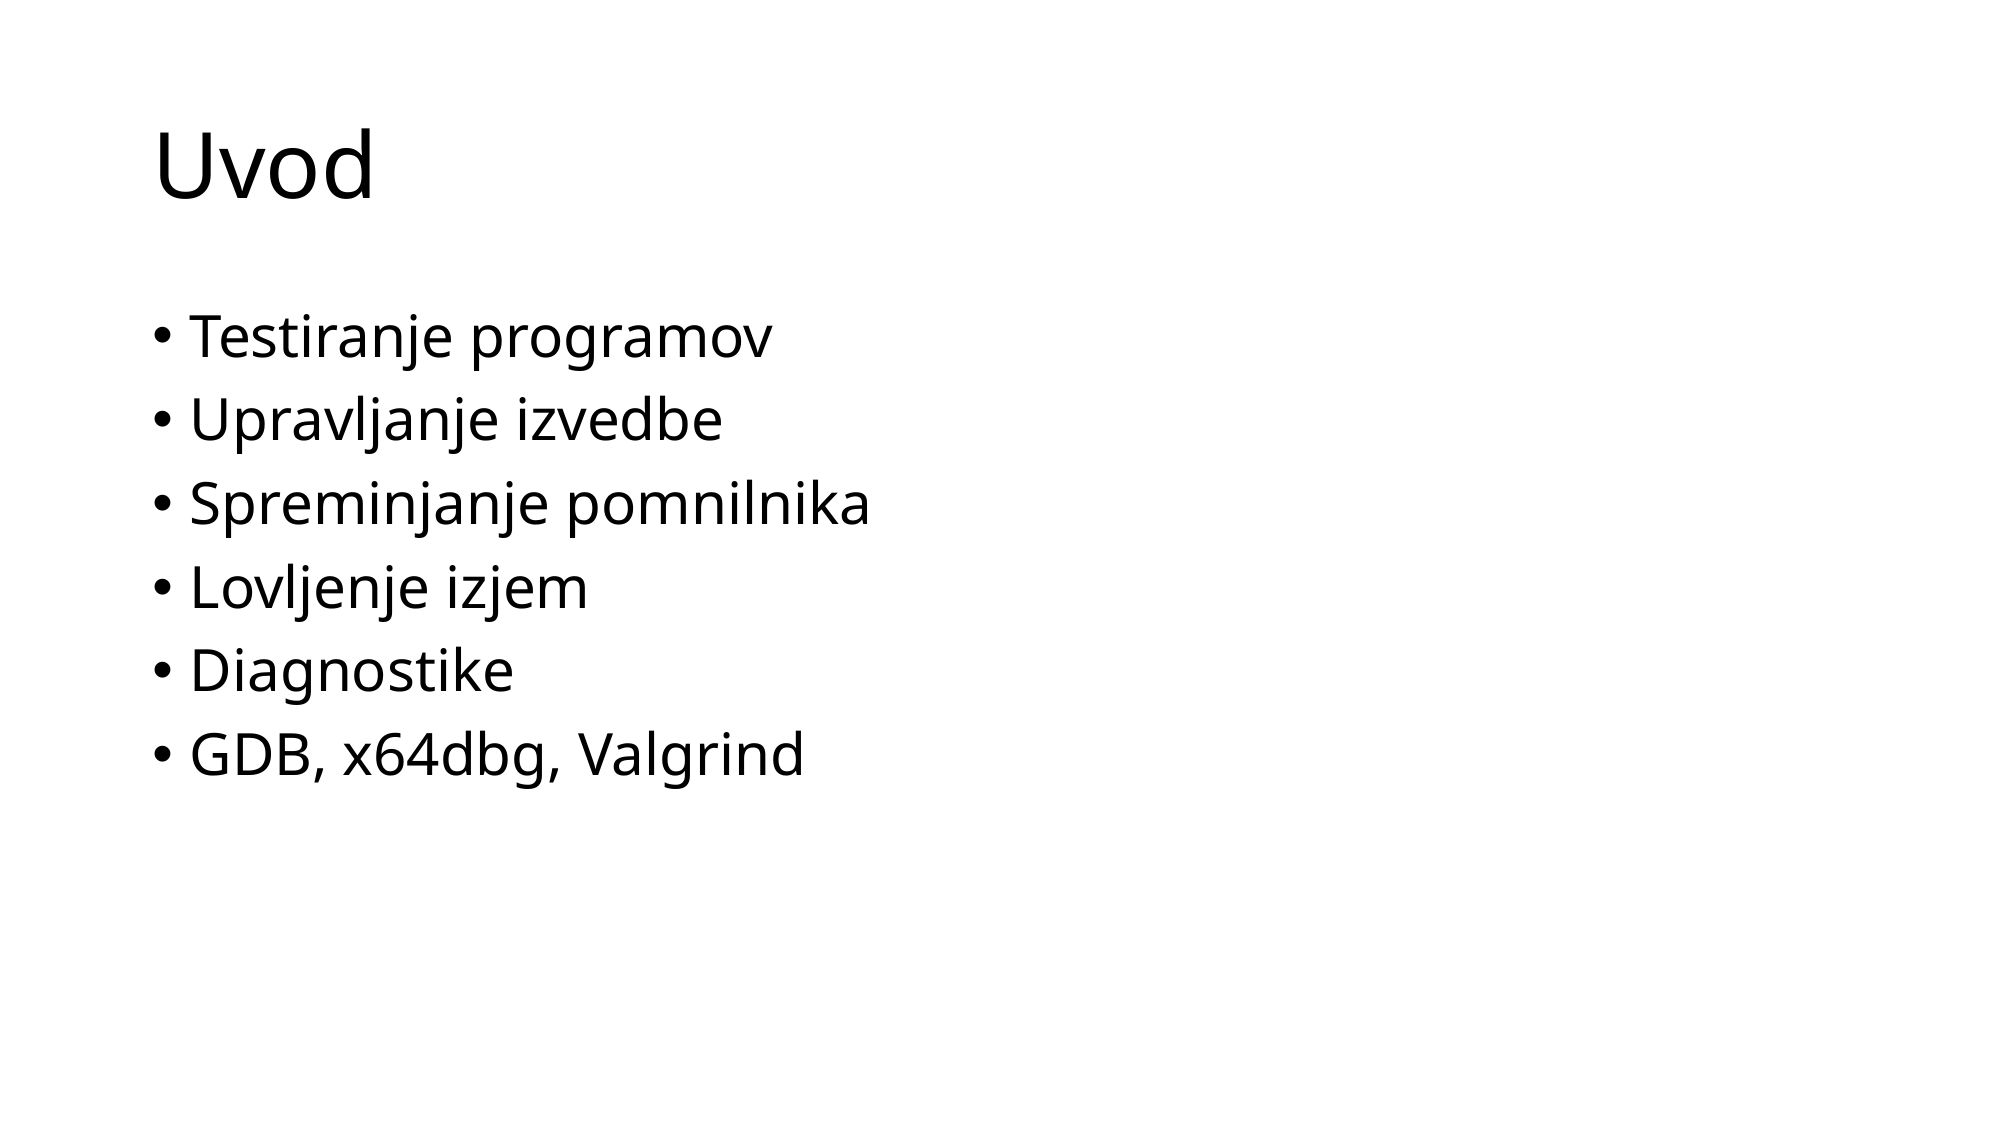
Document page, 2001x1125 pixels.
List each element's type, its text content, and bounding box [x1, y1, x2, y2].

title Uvod [137, 59, 1863, 278]
list Testiranje programov Upravljanje izvedbe Spreminjanje pomnilnika Lovljenje izjem Diagnostike GDB, x64dbg, Valgrind [137, 299, 1863, 1014]
